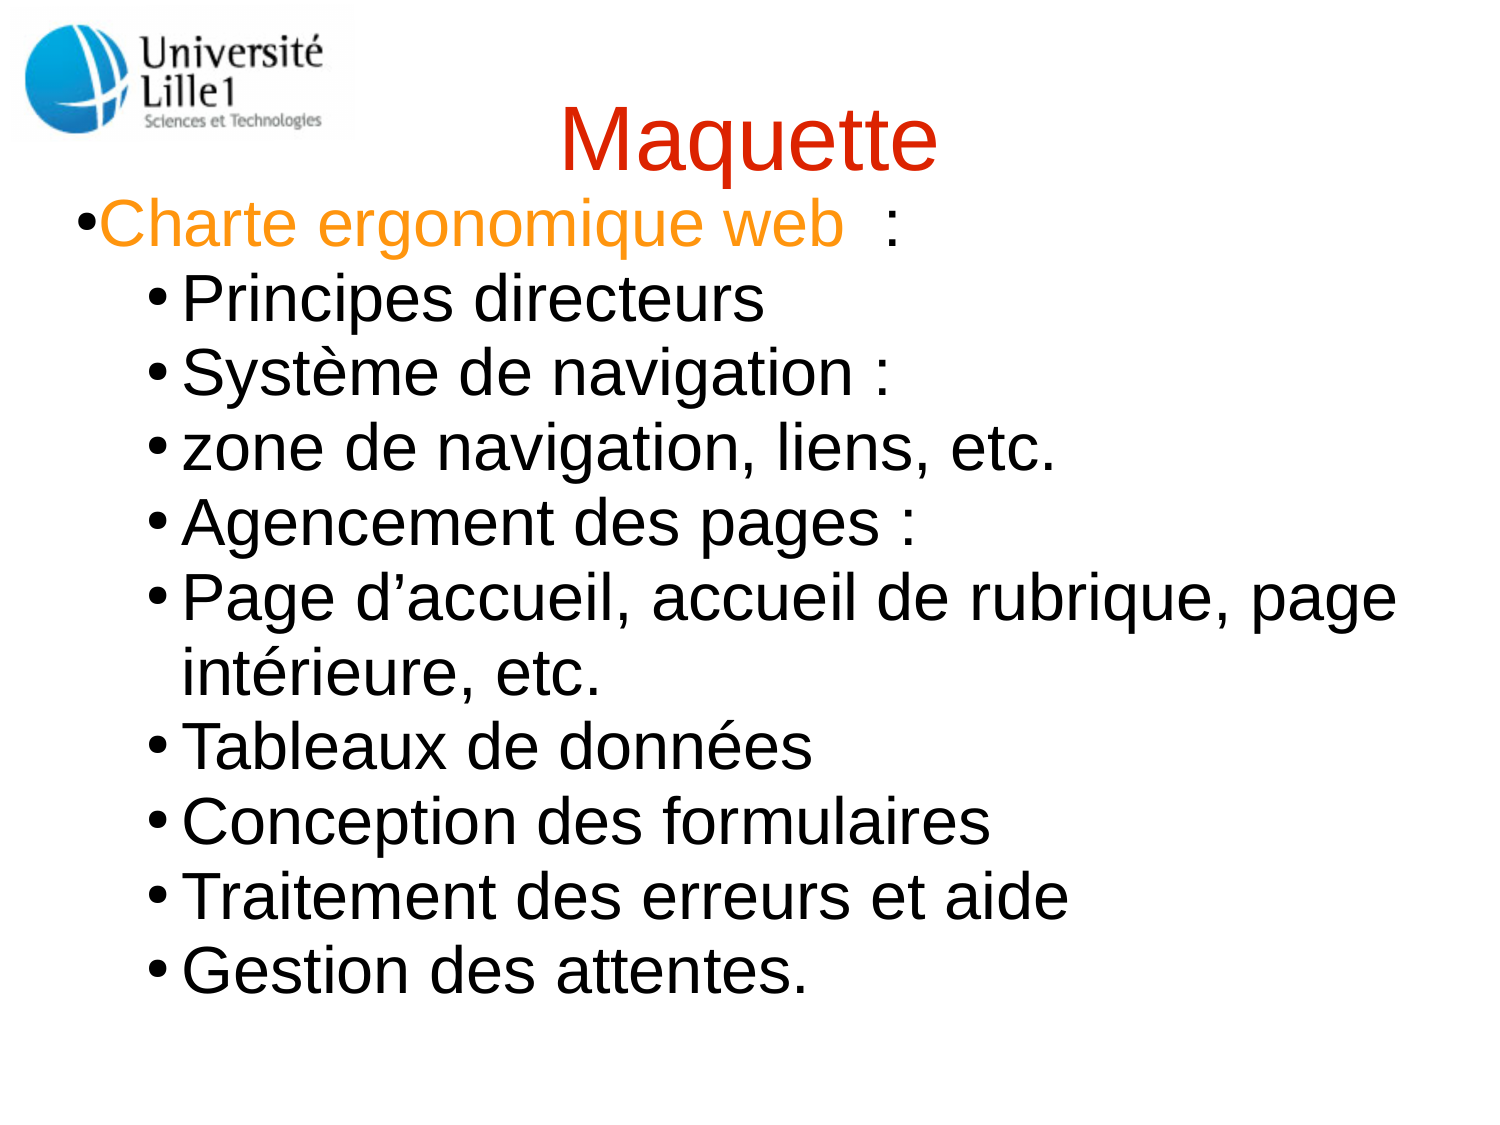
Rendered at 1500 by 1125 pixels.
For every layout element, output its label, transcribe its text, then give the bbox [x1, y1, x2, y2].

picture [10, 4, 355, 142]
title Maquette [75, 44, 1425, 187]
subtitle Charte ergonomique web : Principes directeurs Système de navigation : zone de navigation, liens, etc. Agencement des pages : Page d’accueil, accueil de rubrique, page intérieure, etc. Tableaux de données Conception des formulaires Traitement des erreurs et aide Gestion des attentes. [75, 187, 1425, 1082]
